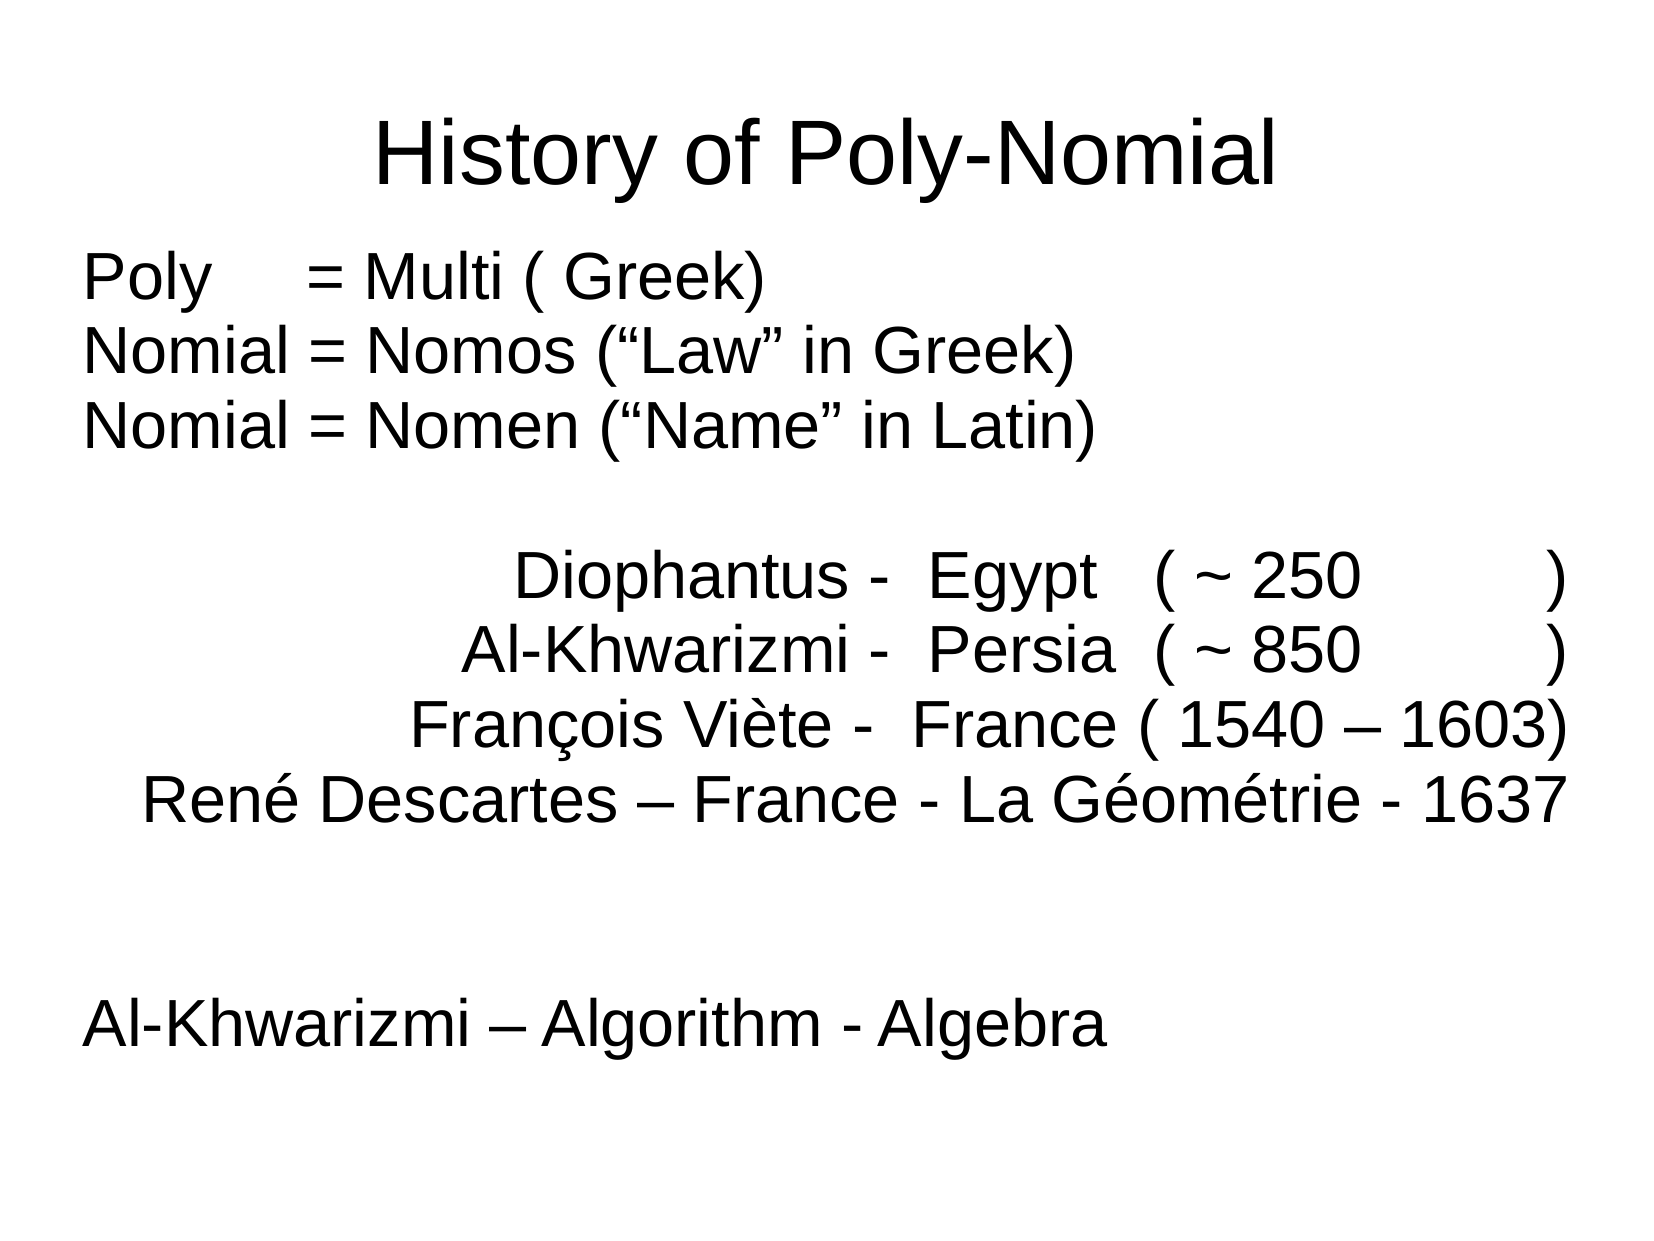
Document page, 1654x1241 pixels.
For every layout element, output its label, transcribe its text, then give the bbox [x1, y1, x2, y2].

title History of Poly-Nomial [82, 49, 1571, 238]
subtitle Poly = Multi ( Greek) Nomial = Nomos (“Law” in Greek) Nomial = Nomen (“Name” in Latin) Diophantus - Egypt ( ~ 250 ) Al-Khwarizmi - Persia ( ~ 850 ) François Viète - France ( 1540 – 1603) René Descartes – France - La Géométrie - 1637 Al-Khwarizmi – Algorithm - Algebra [82, 238, 1571, 1062]
